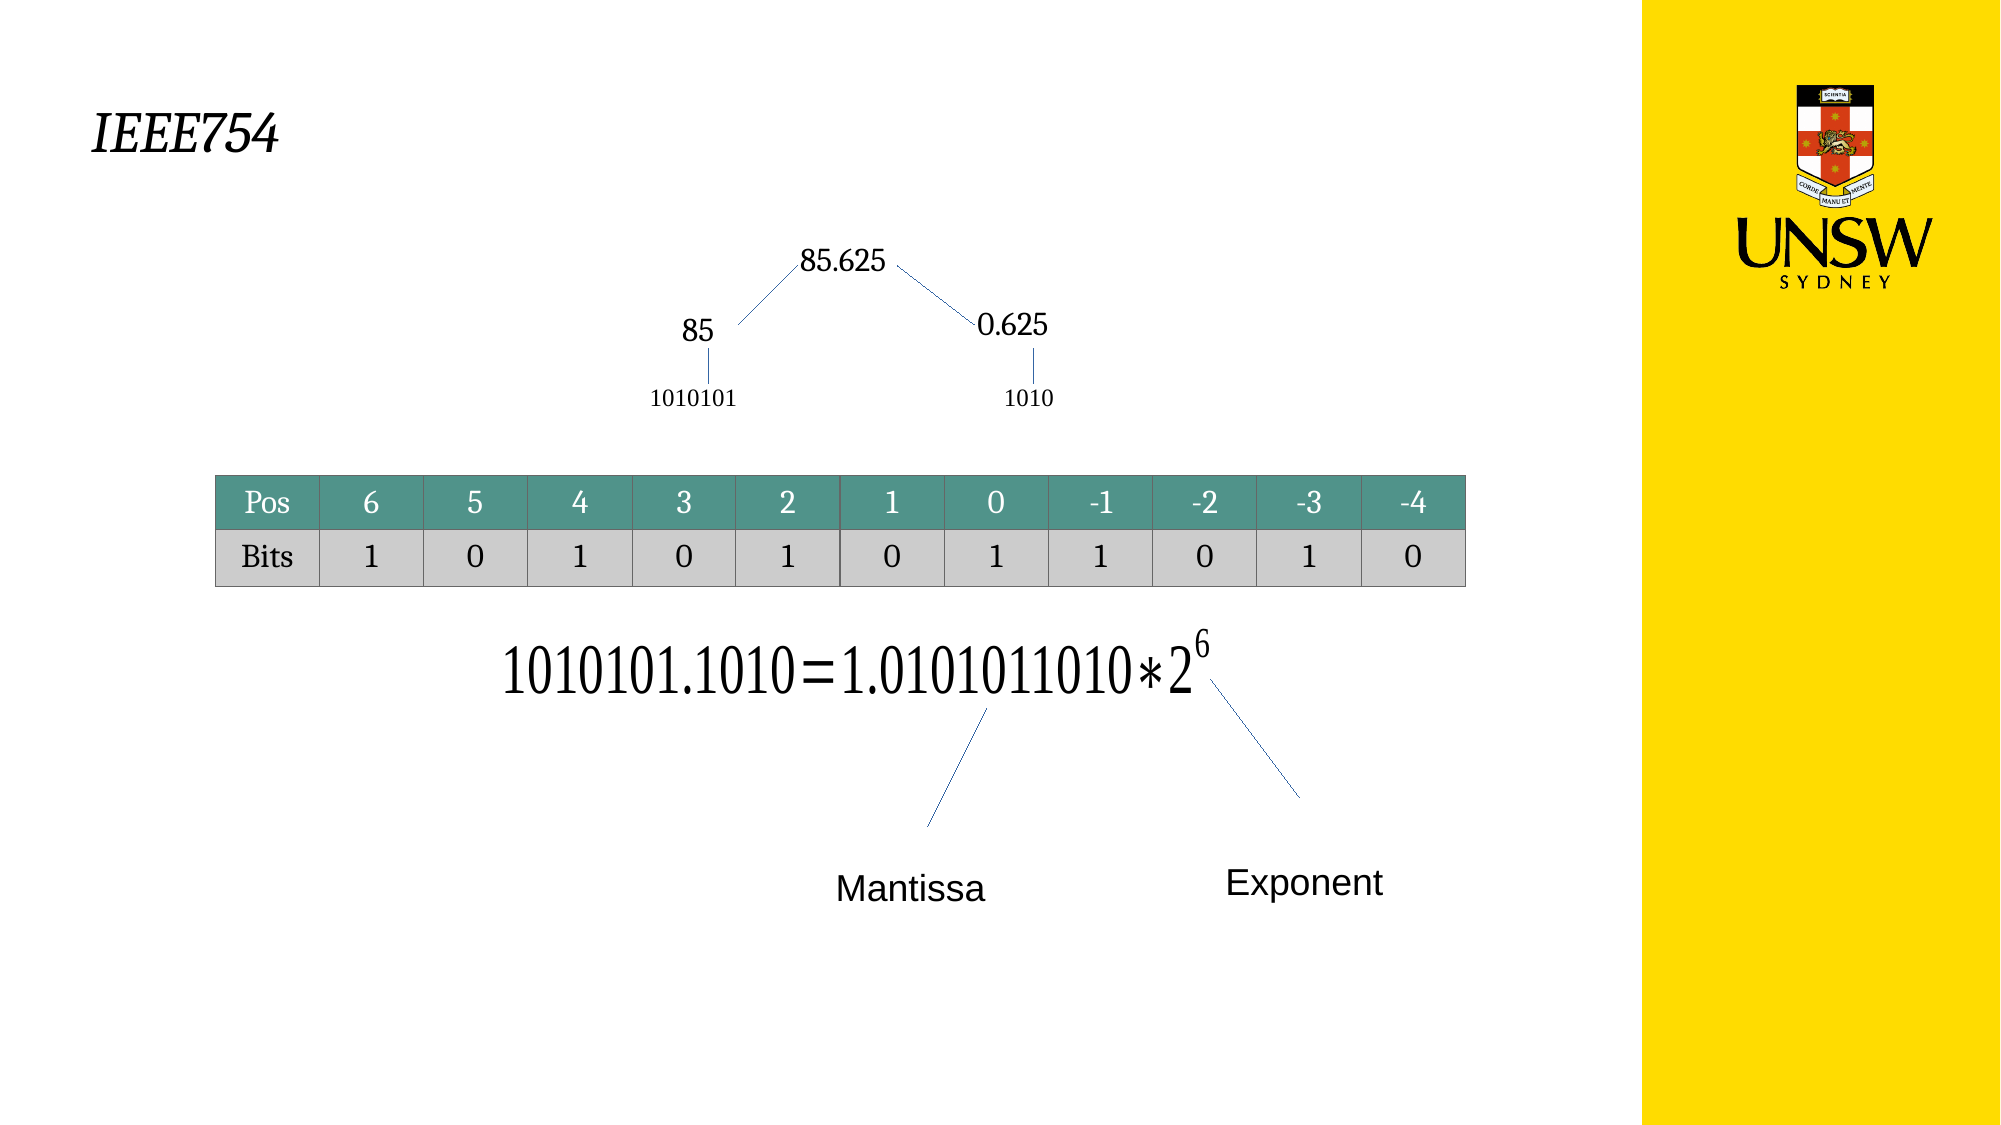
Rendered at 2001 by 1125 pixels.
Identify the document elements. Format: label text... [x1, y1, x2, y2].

table_cell 1 [1257, 530, 1361, 586]
text_box 85 [667, 301, 756, 361]
table_cell 0 [1362, 530, 1465, 586]
table_cell 1 [528, 530, 632, 586]
text_box 0.625 [962, 295, 1111, 355]
table_header 1 [841, 476, 944, 529]
table_cell 1 [945, 530, 1048, 586]
table_cell 1 [736, 530, 839, 586]
table_header -1 [1049, 476, 1152, 529]
table_header 6 [320, 476, 423, 529]
table_cell Bits [216, 530, 319, 586]
text_box 85.625 [785, 230, 933, 290]
table_header 5 [424, 476, 527, 529]
chart [649, 383, 738, 412]
table_header -4 [1362, 476, 1465, 529]
table_header -3 [1257, 476, 1361, 529]
table_header 4 [528, 476, 632, 529]
table_cell 1 [1049, 530, 1152, 586]
table_header 3 [633, 476, 735, 529]
table_header -2 [1153, 476, 1256, 529]
table_cell 0 [1153, 530, 1256, 586]
title IEEE754 [76, 86, 922, 212]
text_box Exponent [1210, 850, 1447, 910]
table_header Pos [216, 476, 319, 529]
table_header 2 [736, 476, 839, 529]
chart [1003, 383, 1055, 412]
text_box Mantissa [820, 856, 1057, 916]
table_cell 0 [633, 530, 735, 586]
picture [1737, 85, 1933, 289]
table_cell 1 [320, 530, 423, 586]
table_header 0 [945, 476, 1048, 529]
chart [501, 620, 1211, 709]
table_cell 0 [841, 530, 944, 586]
table_cell 0 [424, 530, 527, 586]
